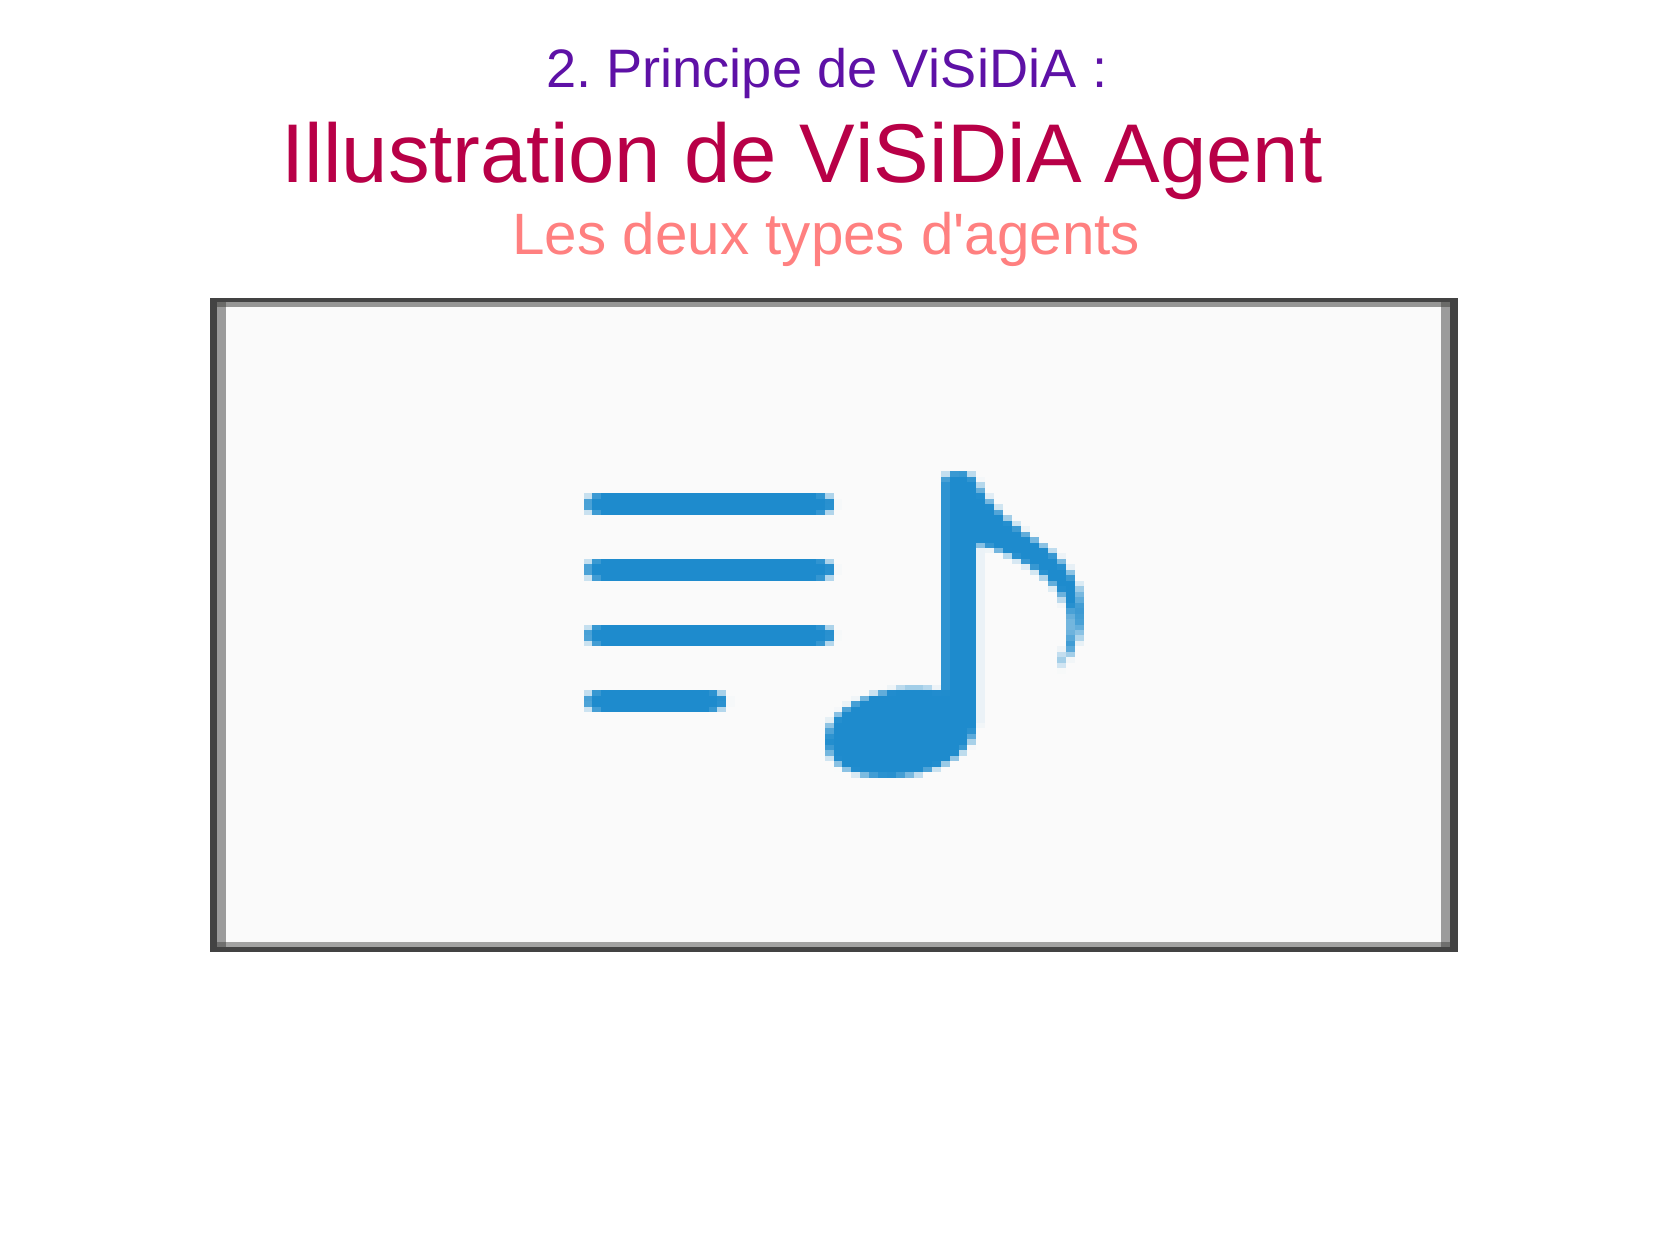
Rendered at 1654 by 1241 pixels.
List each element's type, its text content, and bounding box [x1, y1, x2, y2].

title 2. Principe de ViSiDiA : Illustration de ViSiDiA Agent Les deux types d'agents [82, 39, 1571, 267]
text_box [209, 296, 1460, 954]
